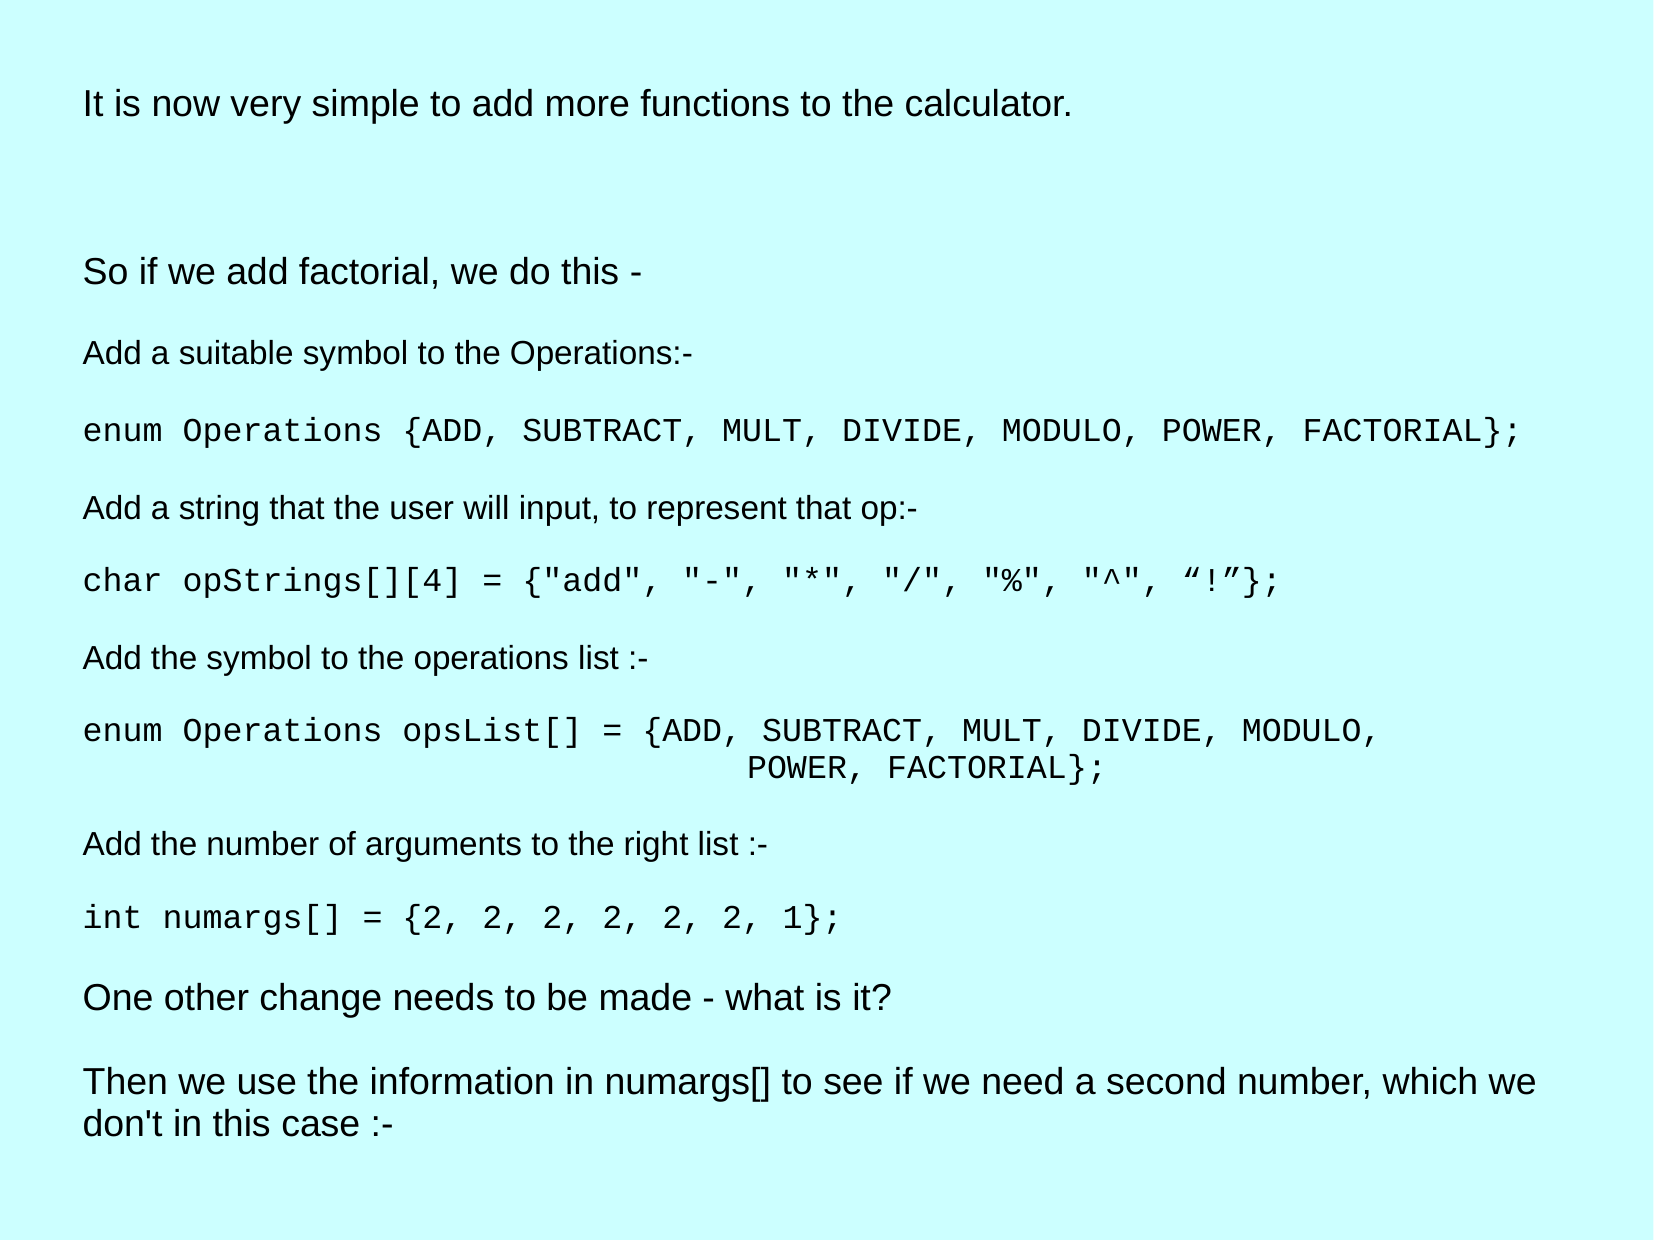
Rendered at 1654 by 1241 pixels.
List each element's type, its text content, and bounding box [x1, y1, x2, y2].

subtitle It is now very simple to add more functions to the calculator. So if we add factorial, we do this - Add a suitable symbol to the Operations:- enum Operations {ADD, SUBTRACT, MULT, DIVIDE, MODULO, POWER, FACTORIAL}; Add a string that the user will input, to represent that op:- char opStrings[][4] = {"add", "-", "*", "/", "%", "^", “!”}; Add the symbol to the operations list :- enum Operations opsList[] = {ADD, SUBTRACT, MULT, DIVIDE, MODULO, POWER, FACTORIAL}; Add the number of arguments to the right list :- int numargs[] = {2, 2, 2, 2, 2, 2, 1}; One other change needs to be made - what is it? Then we use the information in numargs[] to see if we need a second number, which we don't in this case :- [82, 82, 1583, 1158]
